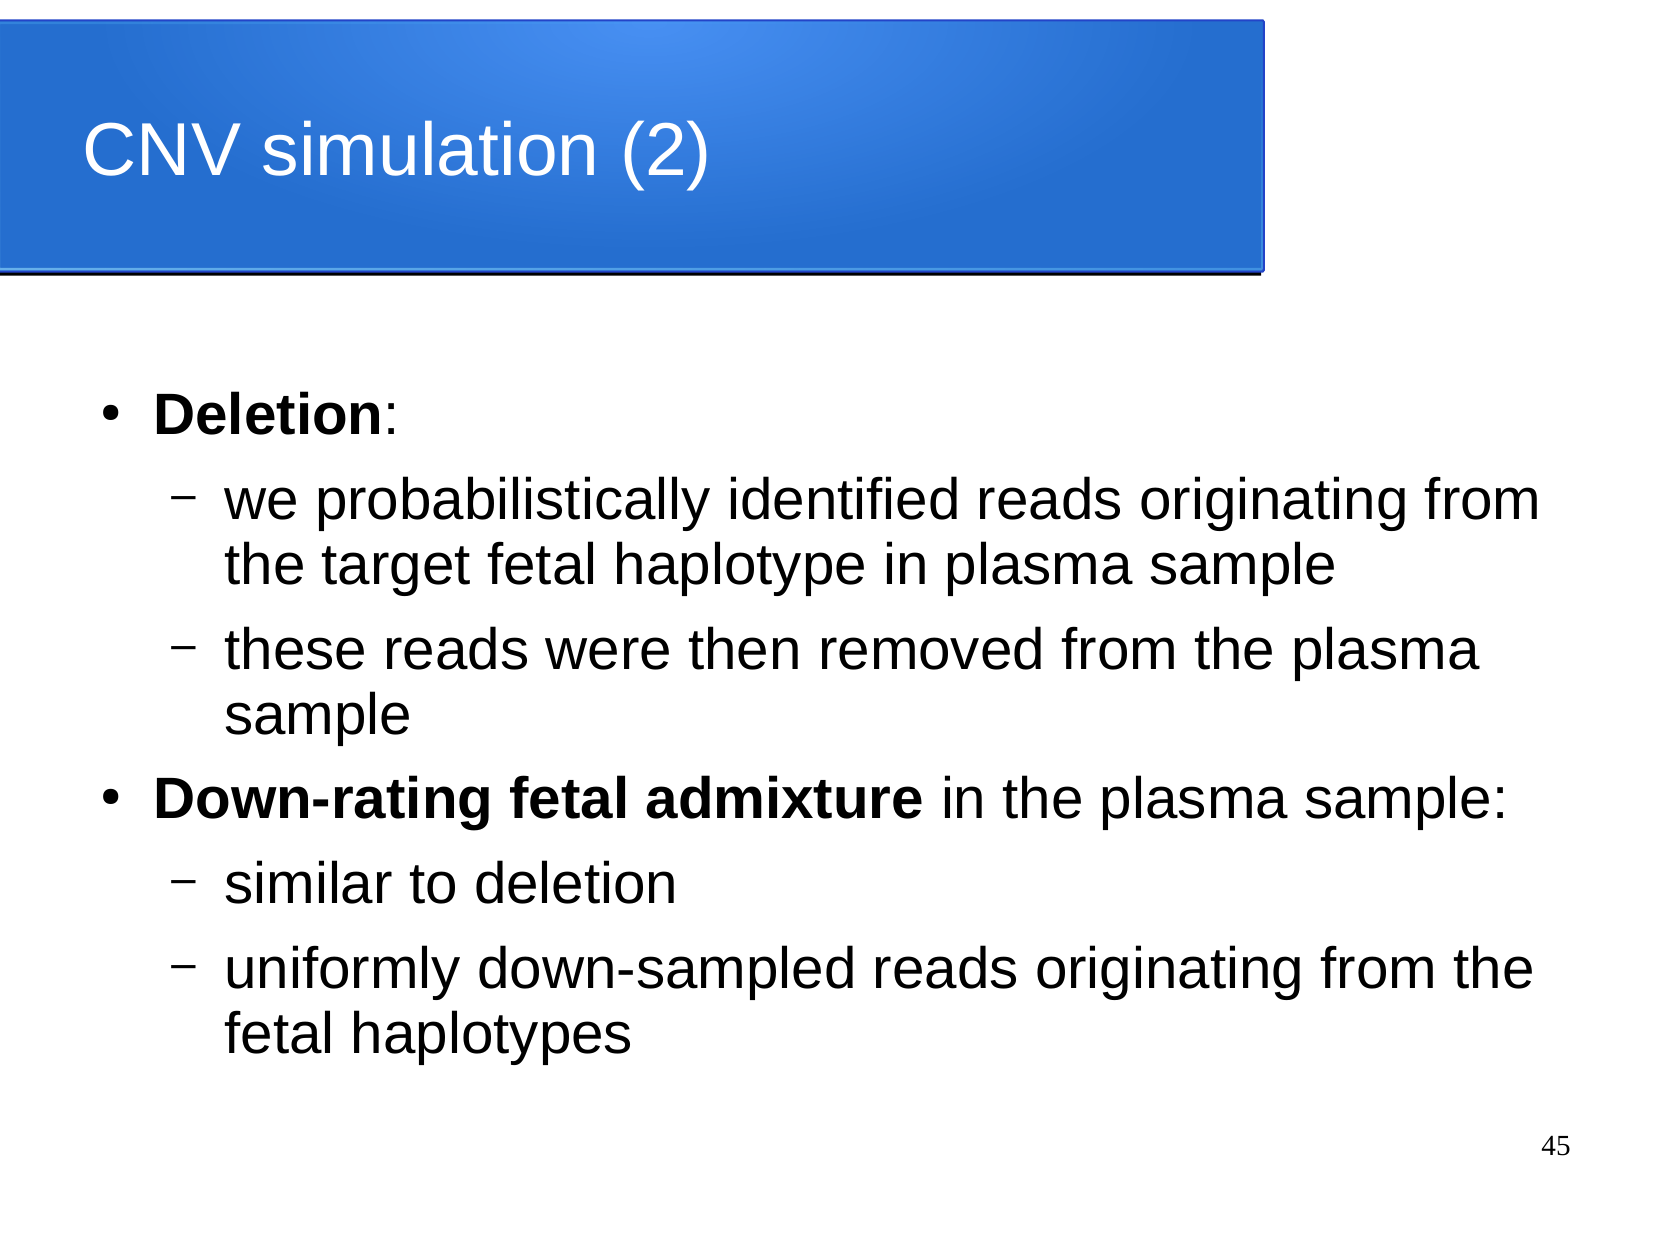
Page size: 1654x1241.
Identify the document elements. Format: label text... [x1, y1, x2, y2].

list Deletion: we probabilistically identified reads originating from the target fetal haplotype in plasma sample these reads were then removed from the plasma sample Down-rating fetal admixture in the plasma sample: similar to deletion uniformly down-sampled reads originating from the fetal haplotypes [82, 381, 1571, 1102]
title CNV simulation (2) [82, 47, 1235, 252]
